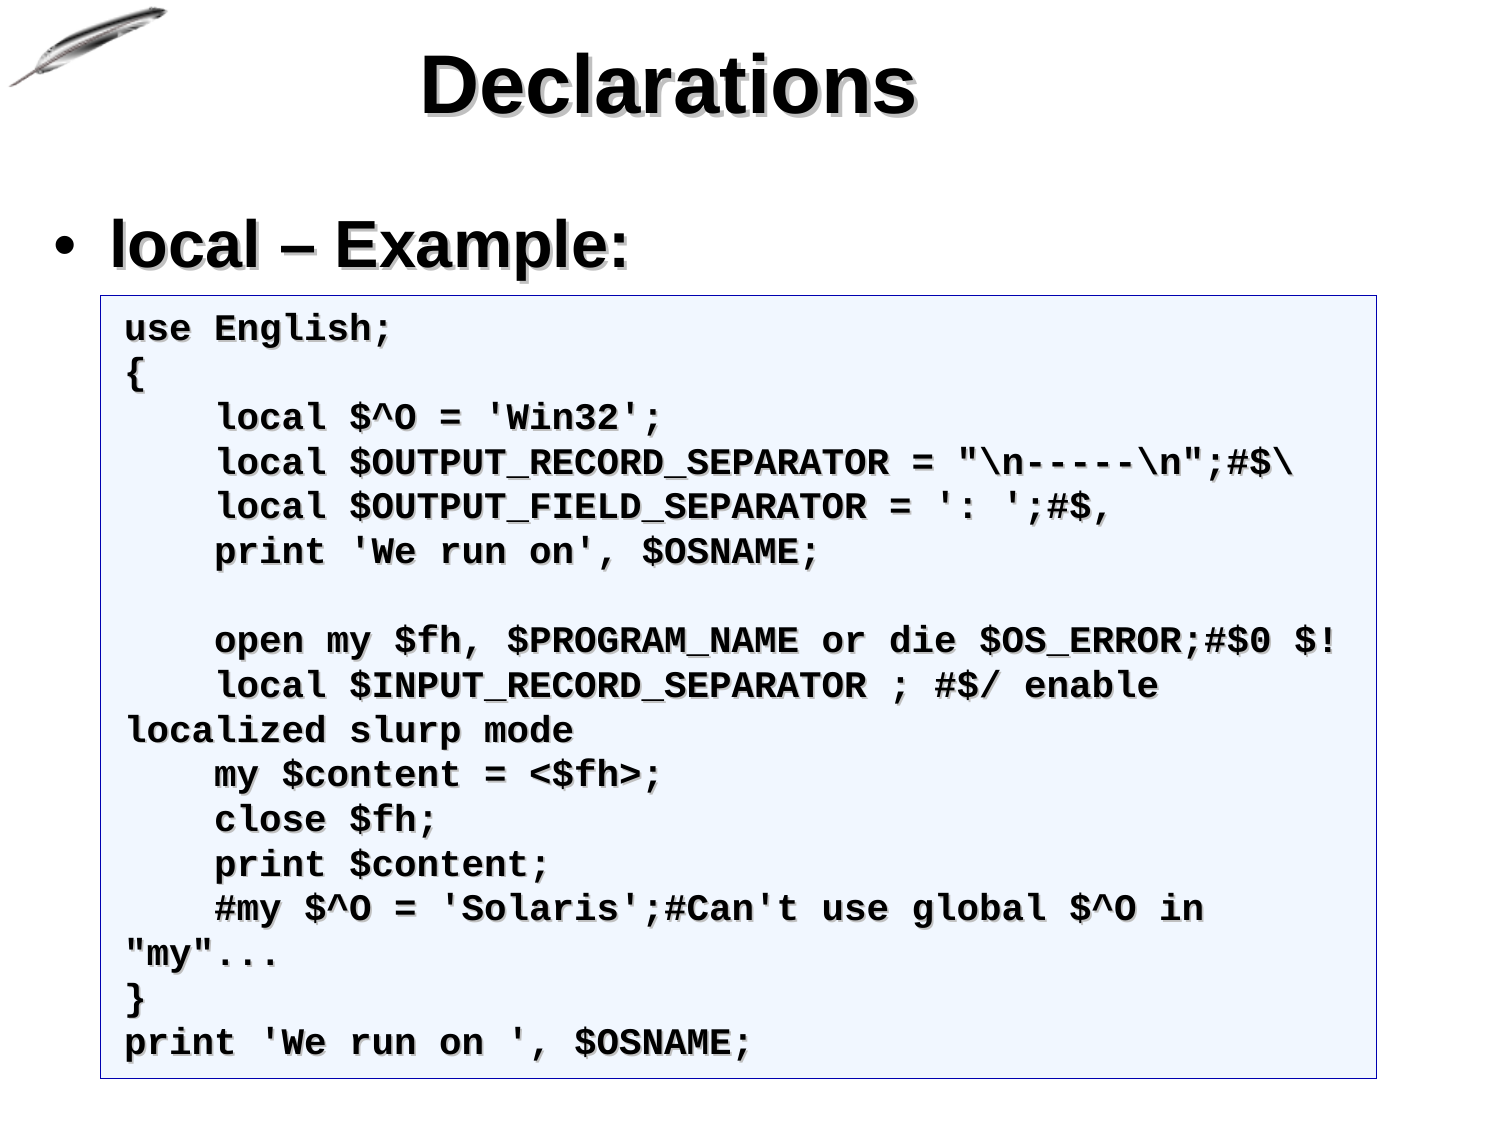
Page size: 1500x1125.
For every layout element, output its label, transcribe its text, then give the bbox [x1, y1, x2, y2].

text_box use English; { local $^O = 'Win32'; local $OUTPUT_RECORD_SEPARATOR = "\n-----\n";#$\ local $OUTPUT_FIELD_SEPARATOR = ': ';#$, print 'We run on', $OSNAME; open my $fh, $PROGRAM_NAME or die $OS_ERROR;#$0 $! local $INPUT_RECORD_SEPARATOR ; #$/ enable localized slurp mode my $content = <$fh>; close $fh; print $content; #my $^O = 'Solaris';#Can't use global $^O in "my"... } print 'We run on ', $OSNAME; [100, 295, 1377, 1078]
picture [5, 5, 173, 89]
list local – Example: [53, 207, 1447, 1084]
title Declarations [419, 0, 1459, 179]
